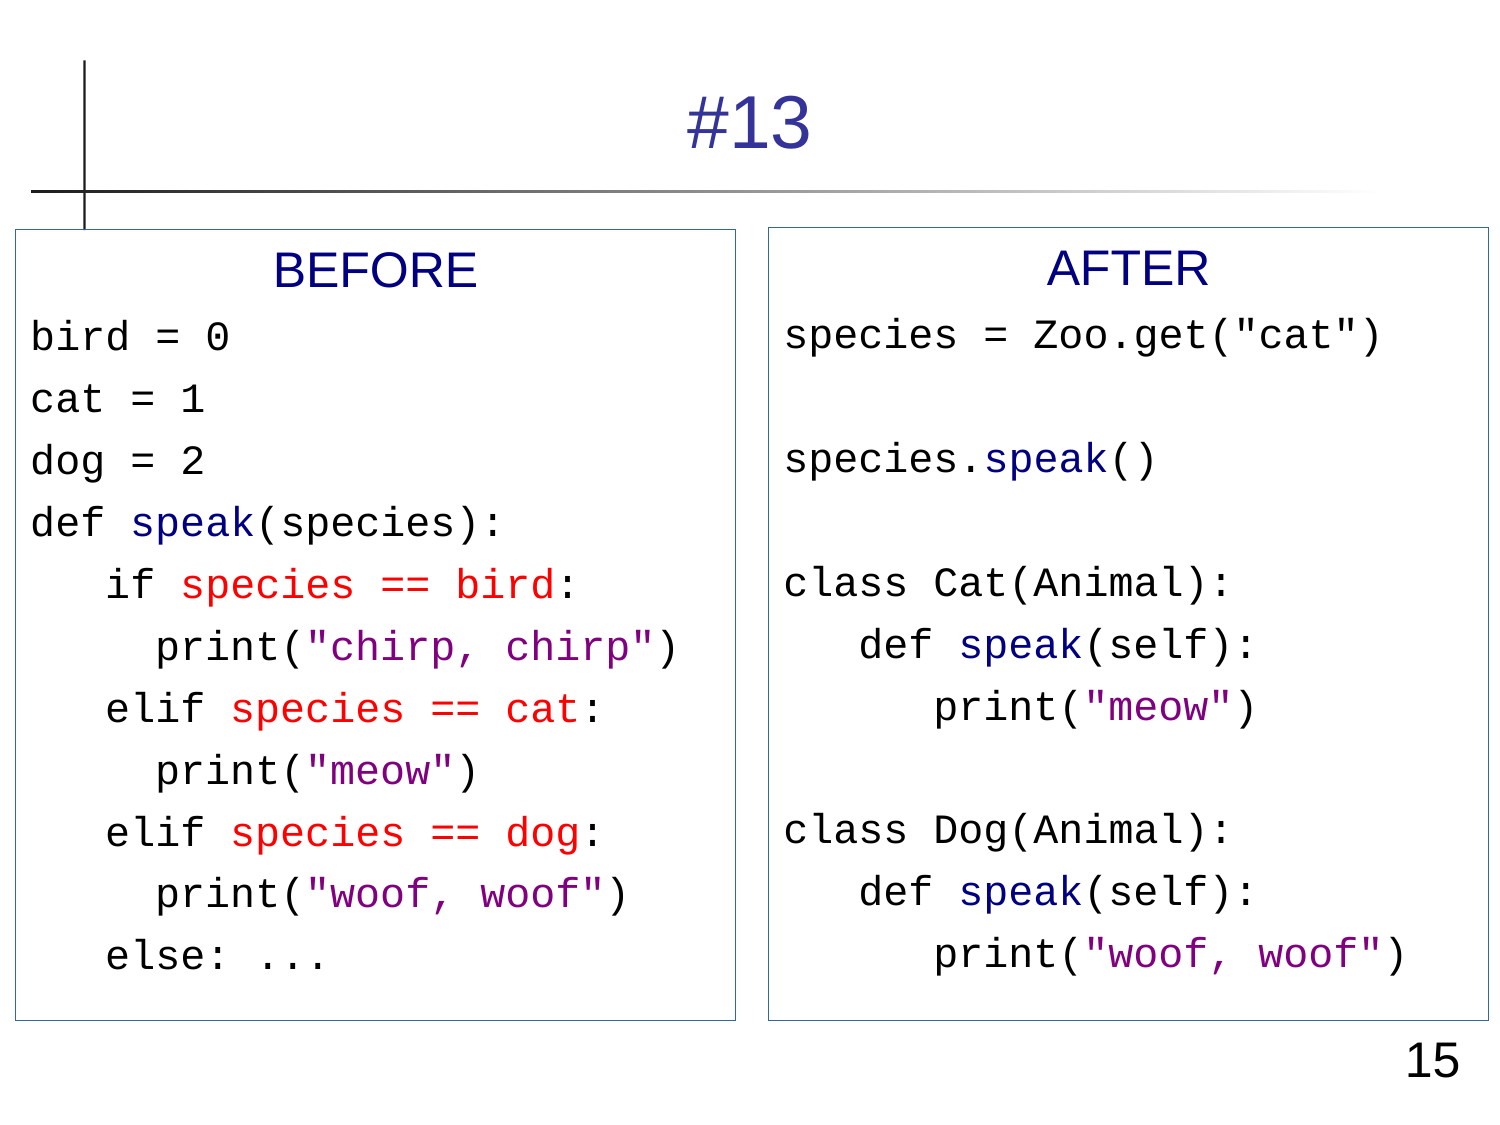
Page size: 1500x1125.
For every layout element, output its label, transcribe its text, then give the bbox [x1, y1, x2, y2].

list BEFORE bird = 0 cat = 1 dog = 2 def speak(species): if species == bird: print("chirp, chirp") elif species == cat: print("meow") elif species == dog: print("woof, woof") else: ... [15, 229, 736, 1021]
title #13 [50, 37, 1450, 201]
list AFTER species = Zoo.get("cat") species.speak() class Cat(Animal): def speak(self): print("meow") class Dog(Animal): def speak(self): print("woof, woof") [768, 227, 1489, 1021]
text_box <number> [1380, 1020, 1486, 1095]
